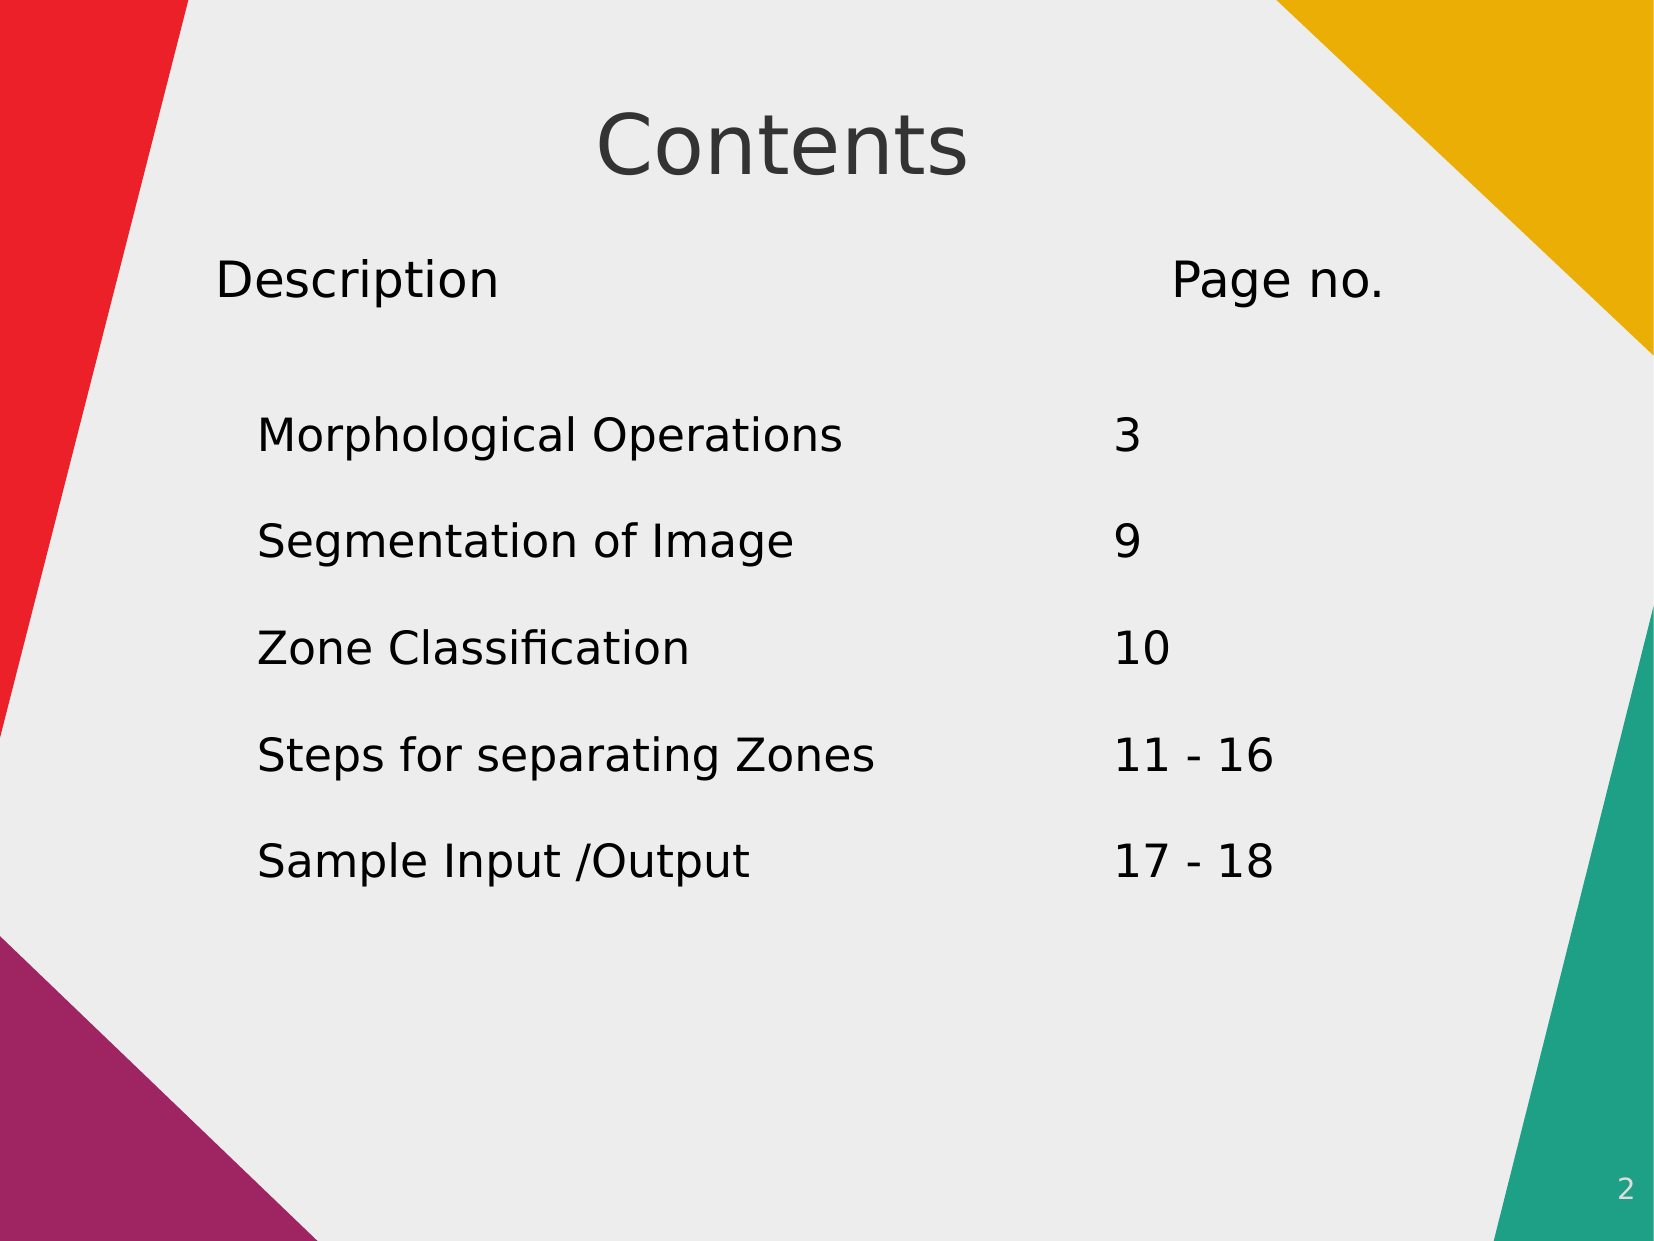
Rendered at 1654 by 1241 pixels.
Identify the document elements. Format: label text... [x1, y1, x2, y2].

text_box Description Page no. [200, 244, 1501, 376]
text_box Morphological Operations Segmentation of Image Zone Classification Steps for separating Zones Sample Input /Output [242, 401, 957, 950]
text_box 3 9 10 11 - 16 17 - 18 [1098, 401, 1595, 896]
title Contents [70, 47, 1495, 245]
